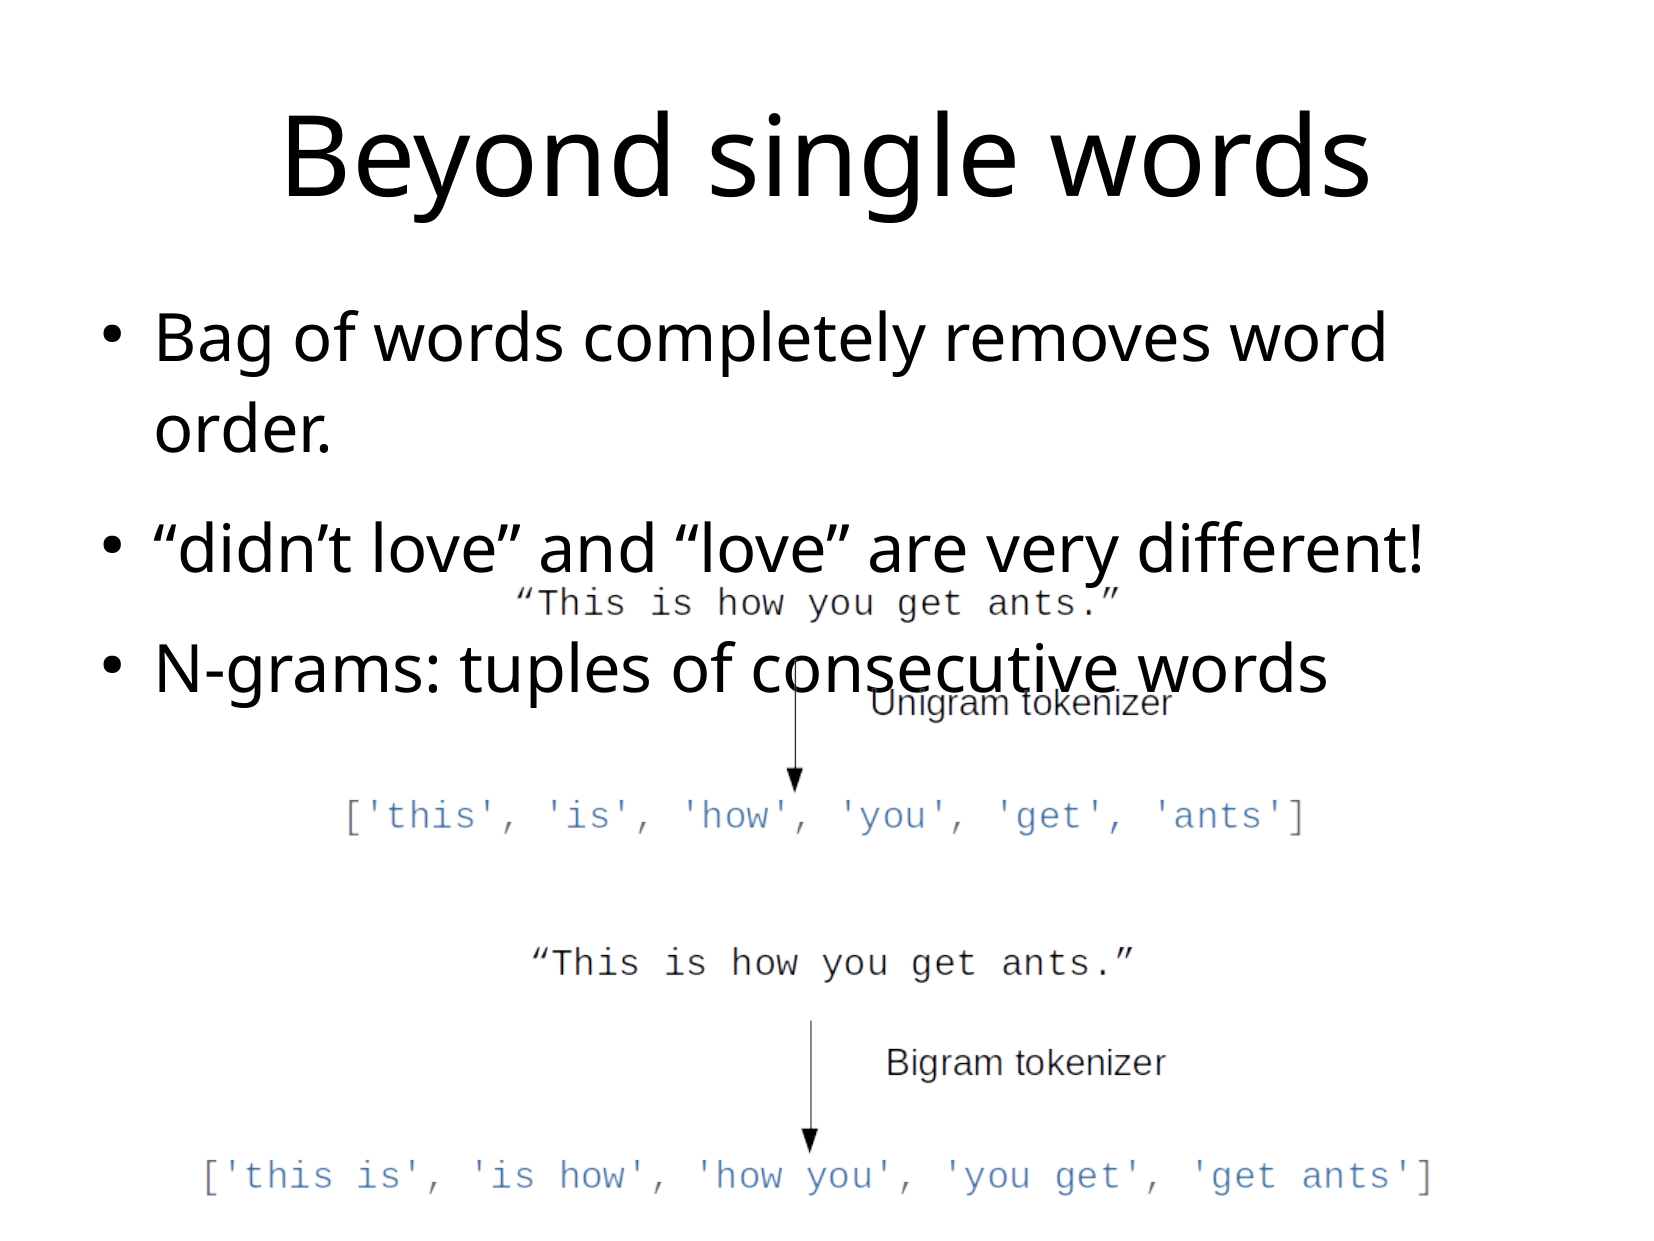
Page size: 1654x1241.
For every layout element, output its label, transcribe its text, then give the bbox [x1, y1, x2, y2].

list Bag of words completely removes word order. “didn’t love” and “love” are very different! N-grams: tuples of consecutive words [82, 290, 1571, 1010]
picture [165, 584, 1470, 1241]
title Beyond single words [82, 49, 1571, 257]
